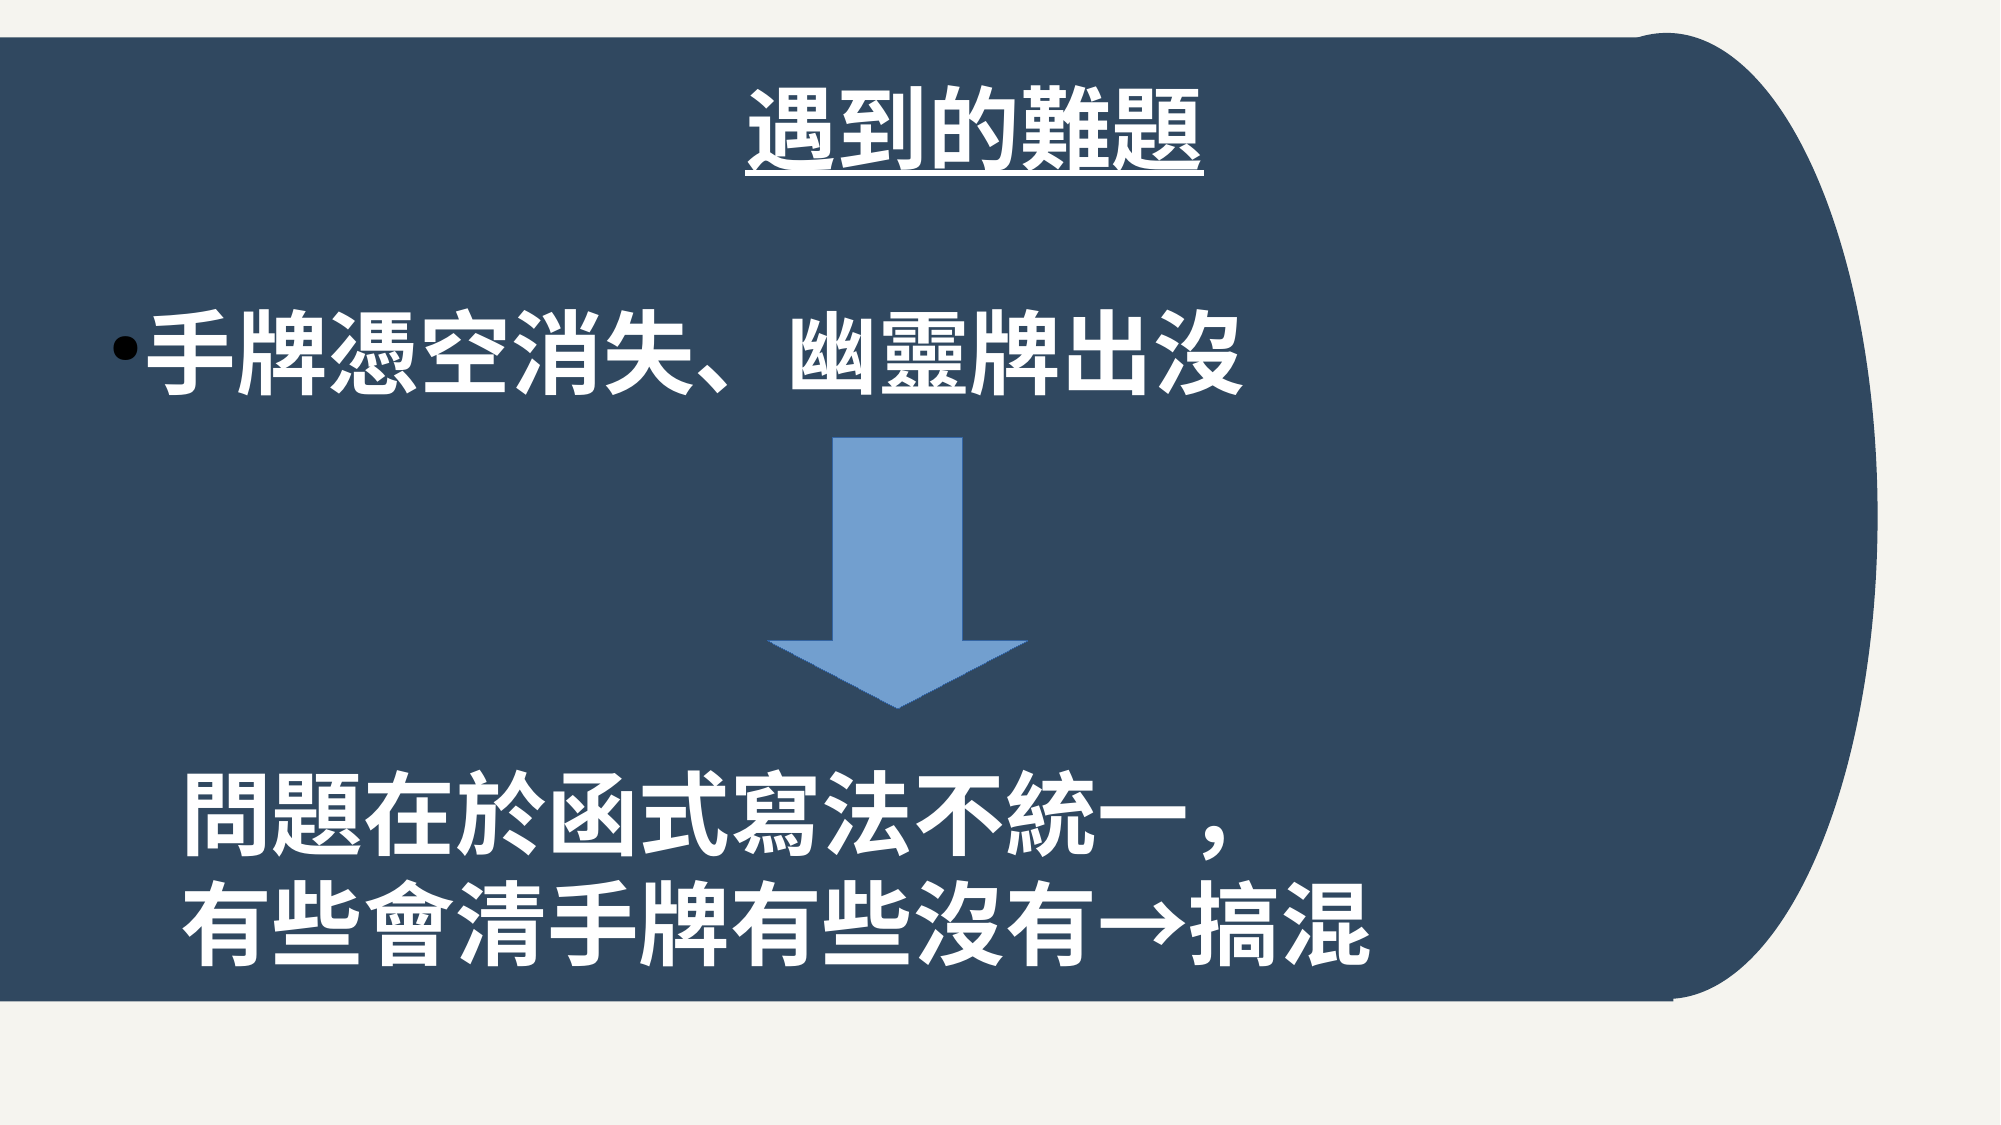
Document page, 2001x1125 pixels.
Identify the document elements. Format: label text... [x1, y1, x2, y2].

text_box 手牌憑空消失、幽靈牌出沒 [94, 288, 1831, 414]
text_box 遇到的難題 [694, 64, 1500, 189]
text_box 問題在於函式寫法不統一， 有些會清手牌有些沒有→搞混 [129, 749, 1867, 984]
text_box [0, 32, 1878, 1002]
